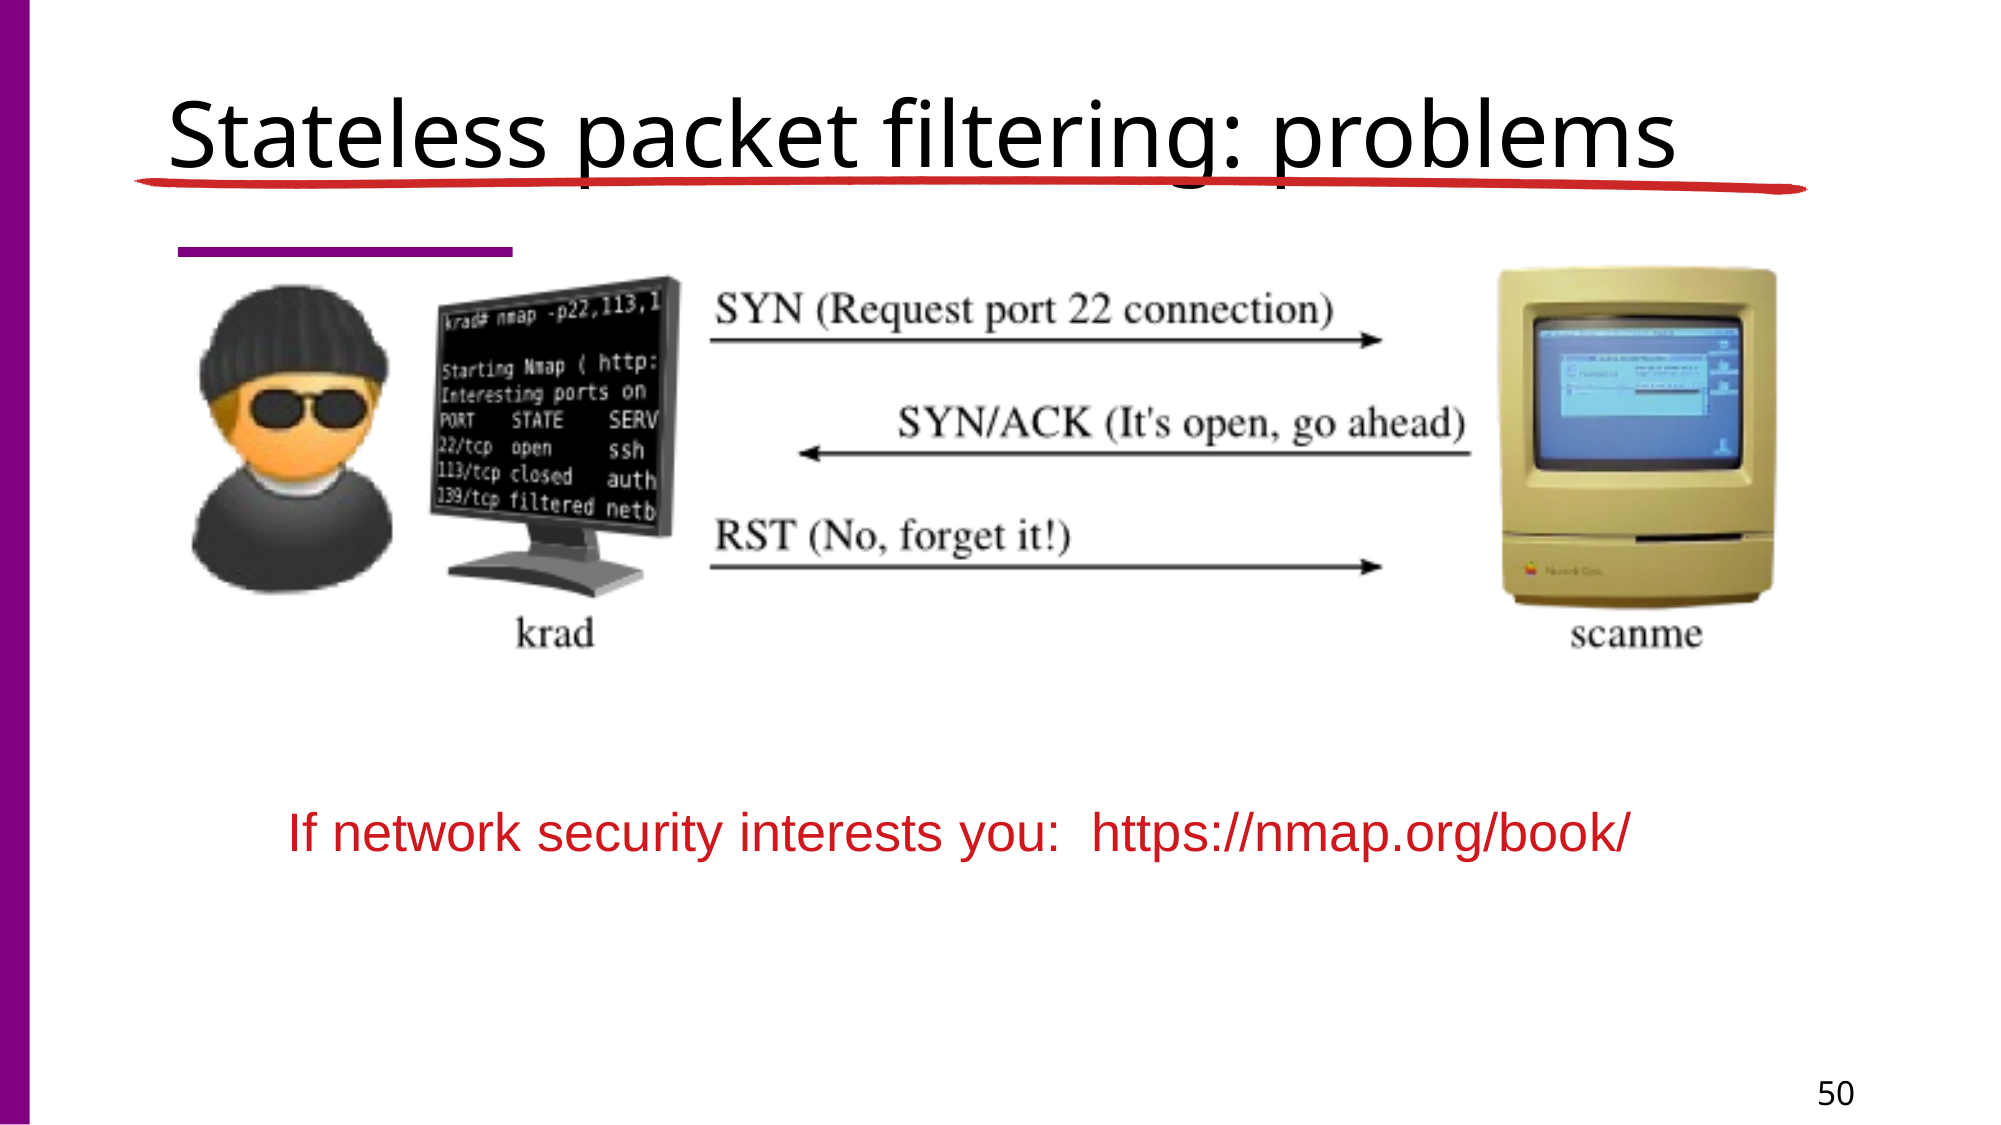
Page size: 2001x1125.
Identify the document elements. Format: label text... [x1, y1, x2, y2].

picture [127, 171, 1827, 200]
text_box If network security interests you: https://nmap.org/book/ [272, 795, 1666, 894]
picture [75, 257, 1921, 661]
title Stateless packet filtering: problems [116, 37, 1924, 225]
